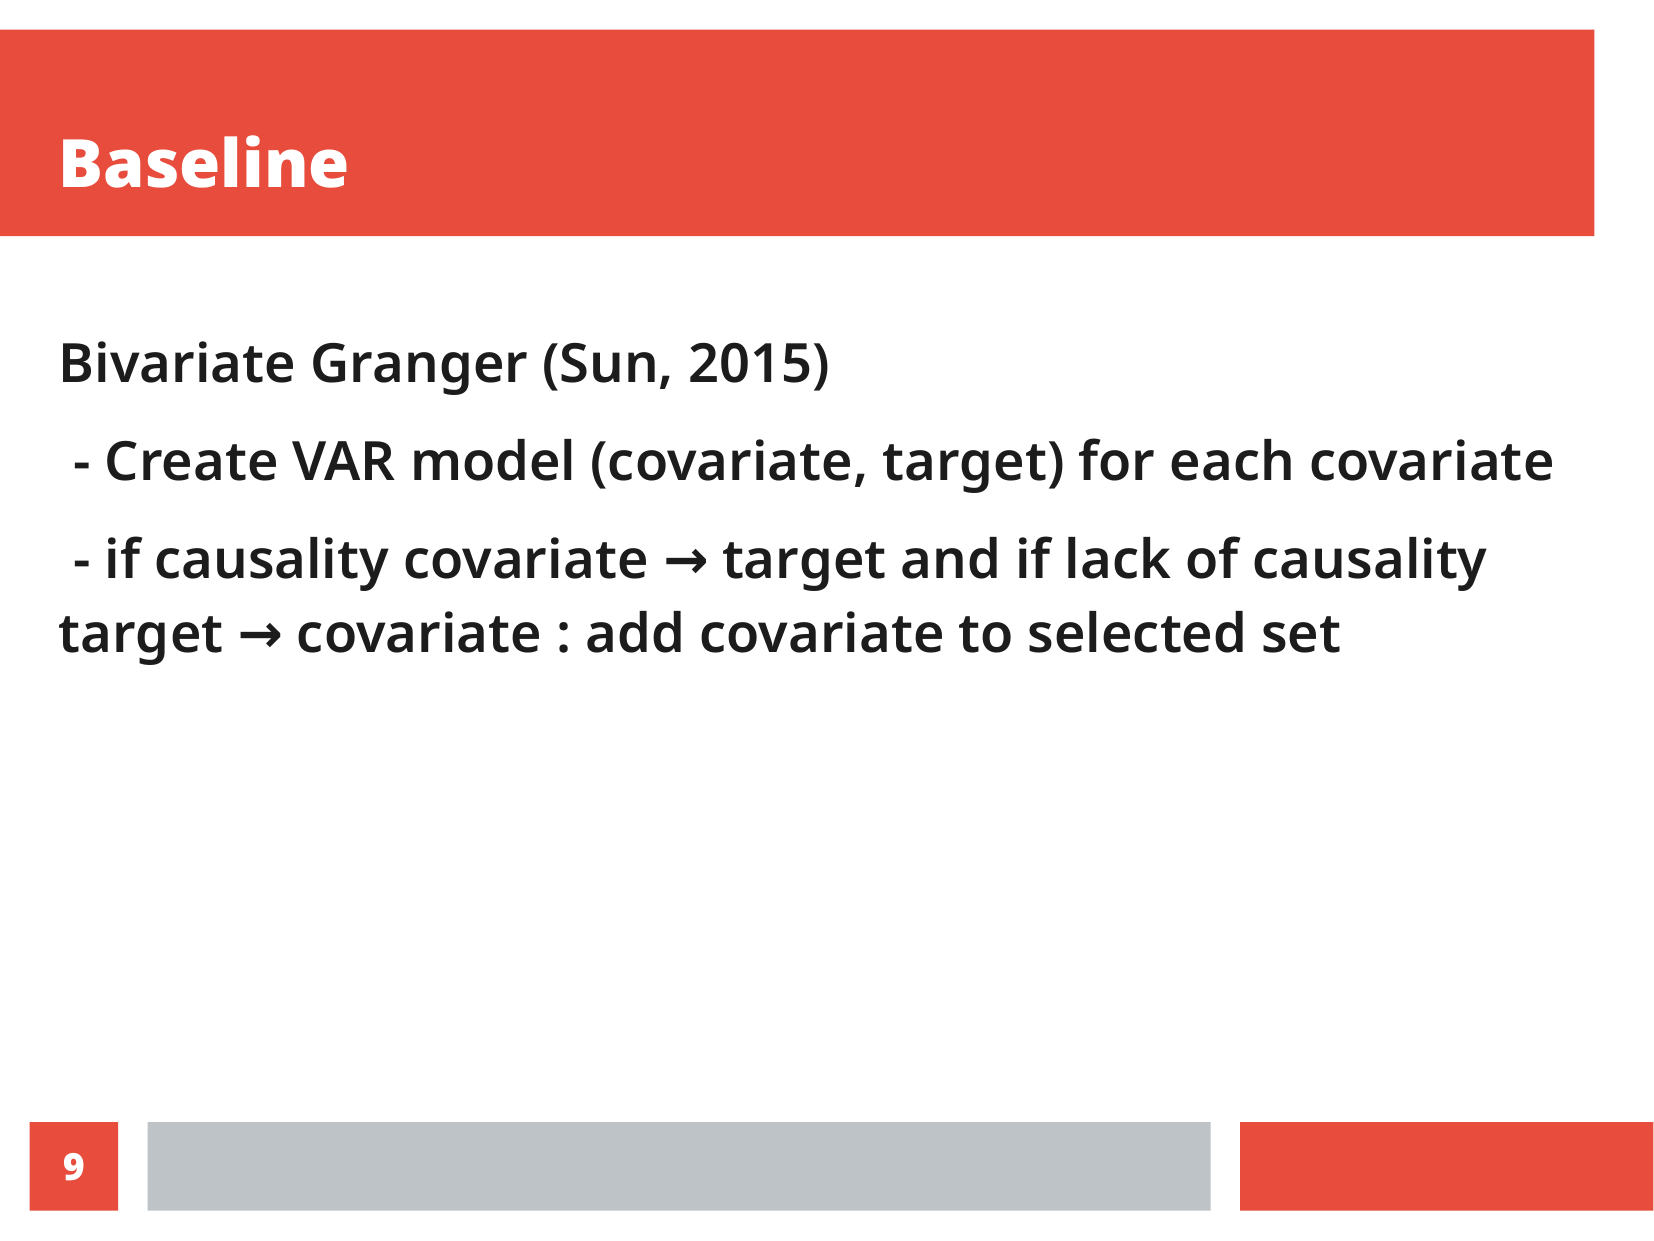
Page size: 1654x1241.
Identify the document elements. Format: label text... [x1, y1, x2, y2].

list Bivariate Granger (Sun, 2015) - Create VAR model (covariate, target) for each covariate - if causality covariate → target and if lack of causality target → covariate : add covariate to selected set [59, 324, 1565, 1093]
title Baseline [59, 59, 1595, 207]
